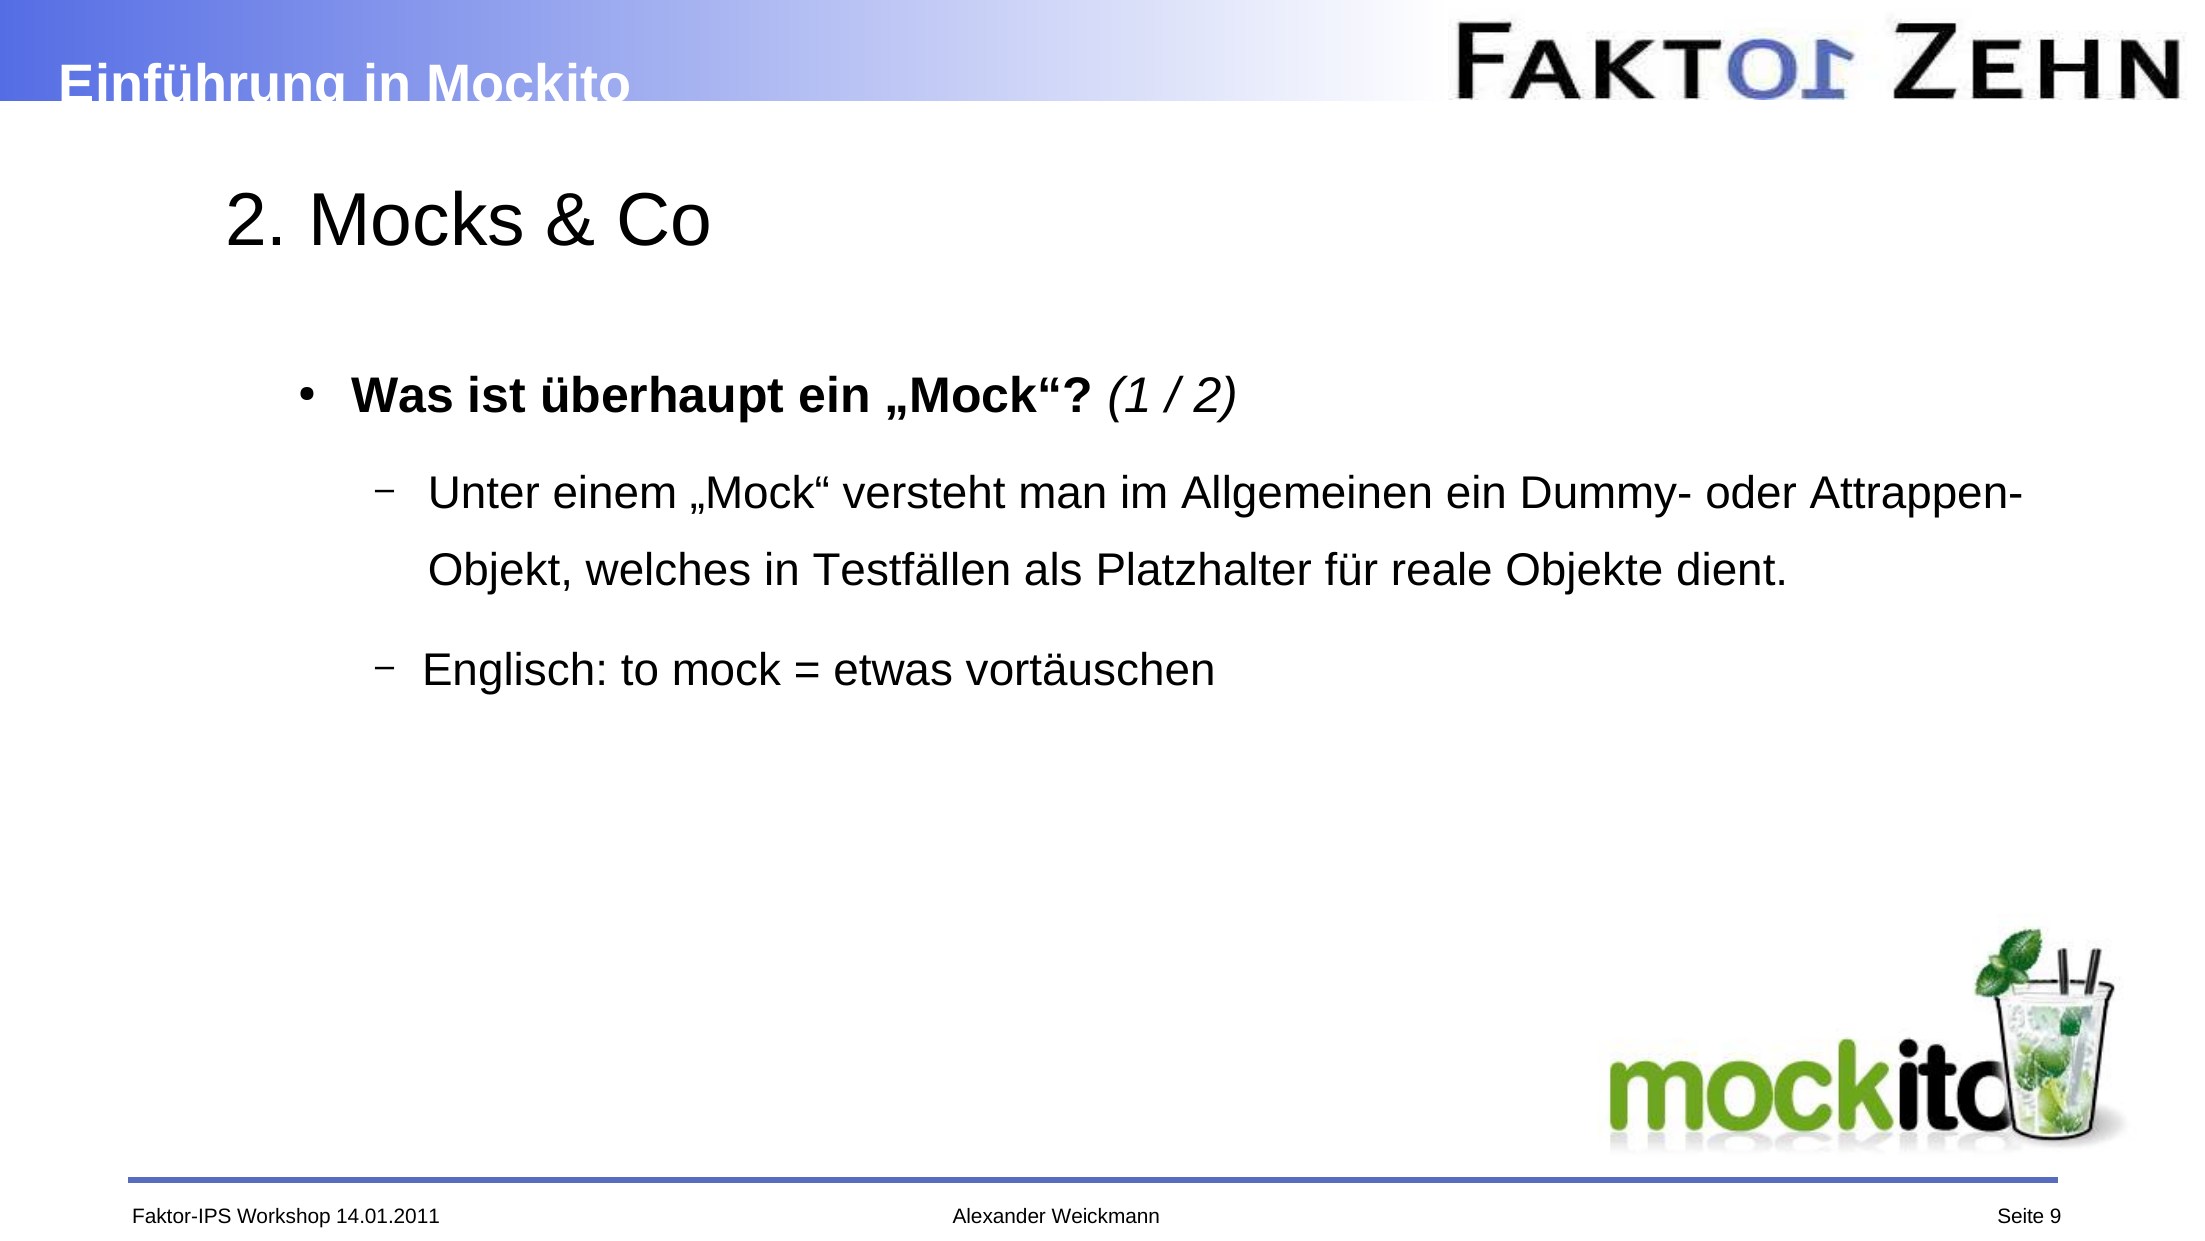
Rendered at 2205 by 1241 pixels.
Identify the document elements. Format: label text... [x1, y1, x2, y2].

list Was ist überhaupt ein „Mock“? (1 / 2) Unter einem „Mock“ versteht man im Allgemeinen ein Dummy- oder Attrappen- Objekt, welches in Testfällen als Platzhalter für reale Objekte dient. Englisch: to mock = etwas vortäuschen [280, 339, 2036, 1108]
title 2. Mocks & Co [225, 142, 1981, 296]
picture [1598, 914, 2141, 1167]
picture [1448, 7, 2191, 100]
